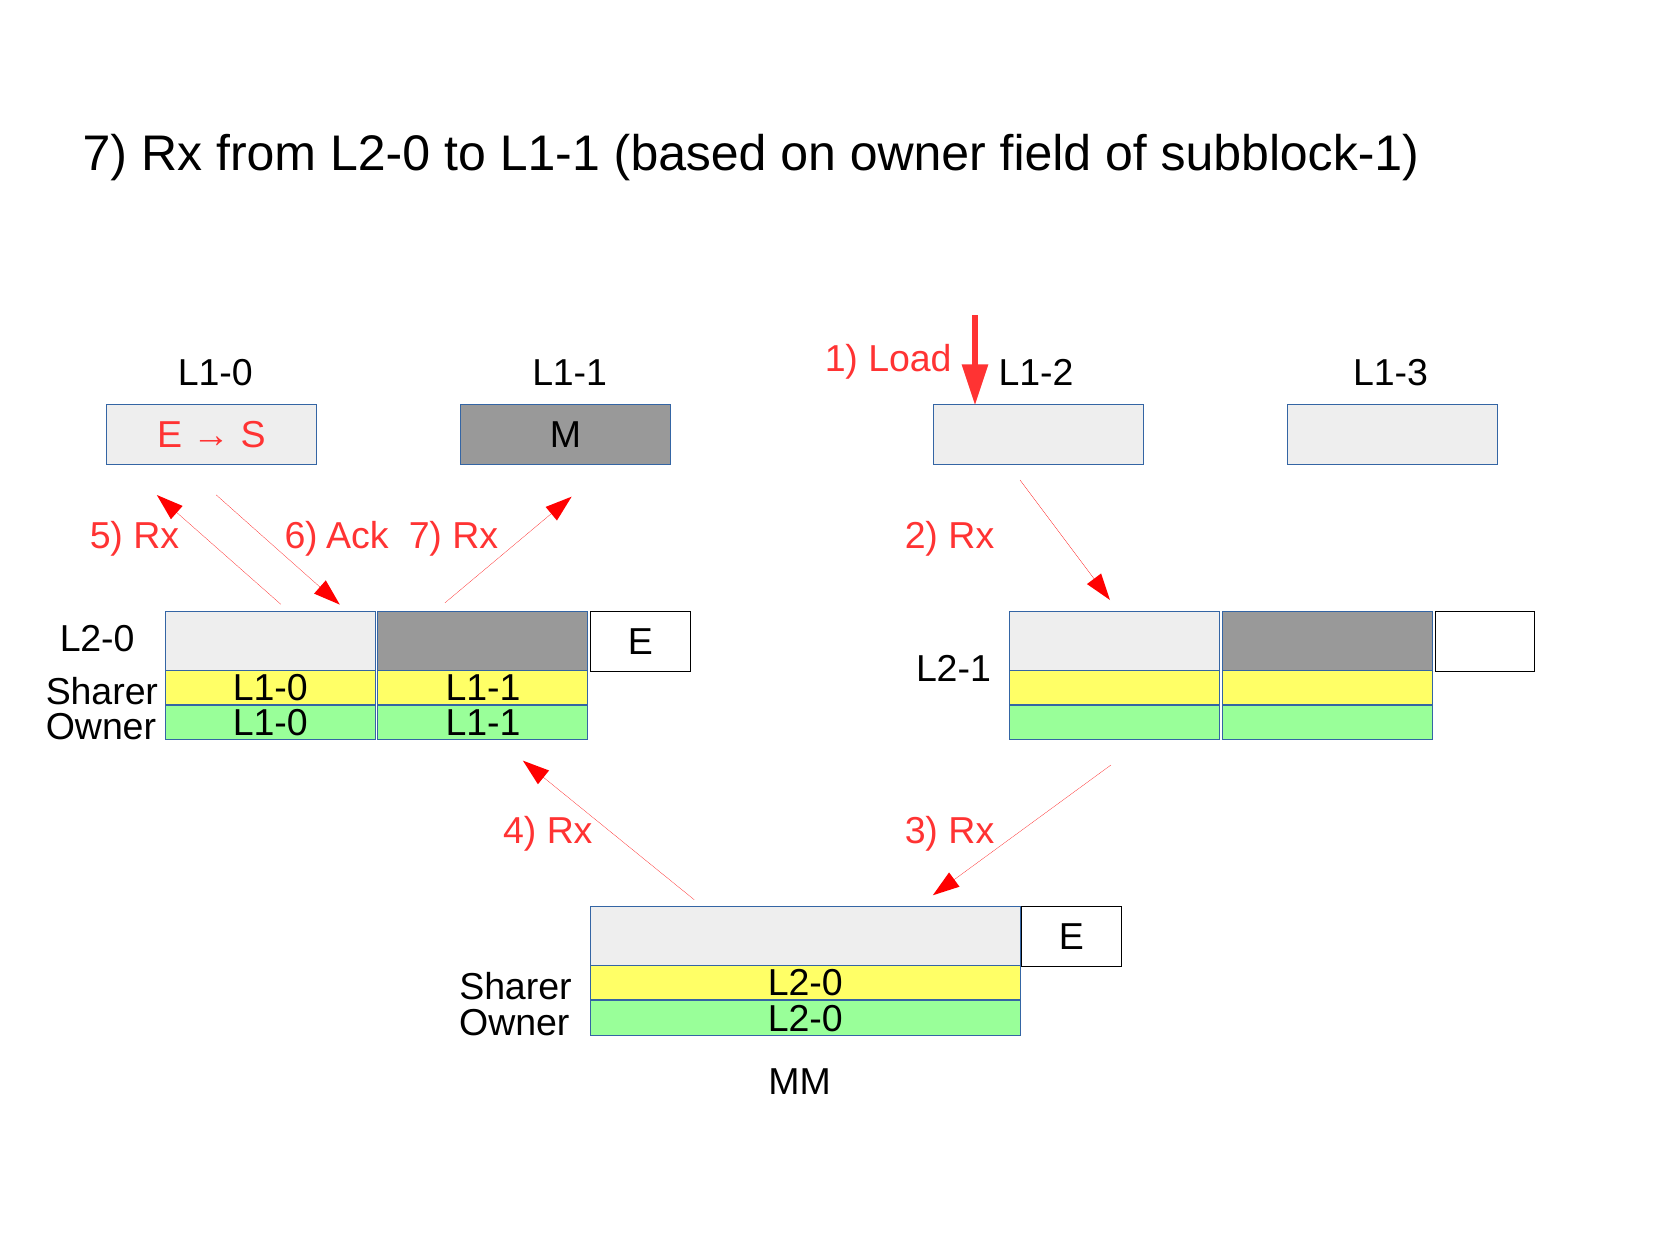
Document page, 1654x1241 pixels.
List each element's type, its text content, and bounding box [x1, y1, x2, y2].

text_box [1287, 404, 1498, 465]
text_box 4) Rx [488, 802, 609, 860]
text_box L1-2 [983, 344, 1119, 402]
text_box [590, 906, 1021, 965]
text_box 5) Rx [75, 507, 196, 564]
title 7) Rx from L2-0 to L1-1 (based on owner field of subblock-1) [82, 49, 1571, 257]
text_box 1) Load [810, 330, 969, 387]
text_box [1009, 611, 1220, 740]
text_box [1435, 611, 1535, 672]
text_box MM [753, 1053, 889, 1111]
text_box Owner [31, 720, 171, 756]
text_box E [590, 611, 691, 672]
text_box E → S [106, 404, 317, 465]
text_box [933, 404, 1144, 465]
text_box L2-0 [590, 965, 1021, 1000]
text_box 3) Rx [889, 802, 1010, 860]
text_box 7) Rx [393, 507, 514, 565]
text_box M [460, 404, 671, 465]
text_box L2-1 [901, 639, 1037, 697]
text_box [174, 611, 376, 670]
text_box L2-0 [590, 1000, 1021, 1036]
text_box Sharer [444, 958, 587, 1016]
text_box L2-0 [45, 610, 181, 668]
text_box [377, 611, 588, 670]
text_box 6) Ack [269, 507, 393, 564]
text_box L1-3 [1338, 344, 1474, 402]
text_box L1-1 [377, 705, 588, 740]
text_box L1-0 [163, 344, 299, 402]
text_box Owner [444, 1016, 585, 1051]
text_box E [1021, 906, 1122, 967]
text_box L1-0 [174, 670, 376, 705]
text_box [1222, 611, 1433, 740]
text_box Sharer [31, 662, 174, 720]
text_box L1-1 [377, 670, 588, 705]
text_box 2) Rx [889, 507, 1010, 564]
text_box L1-1 [517, 344, 653, 402]
text_box L1-0 [171, 705, 376, 740]
